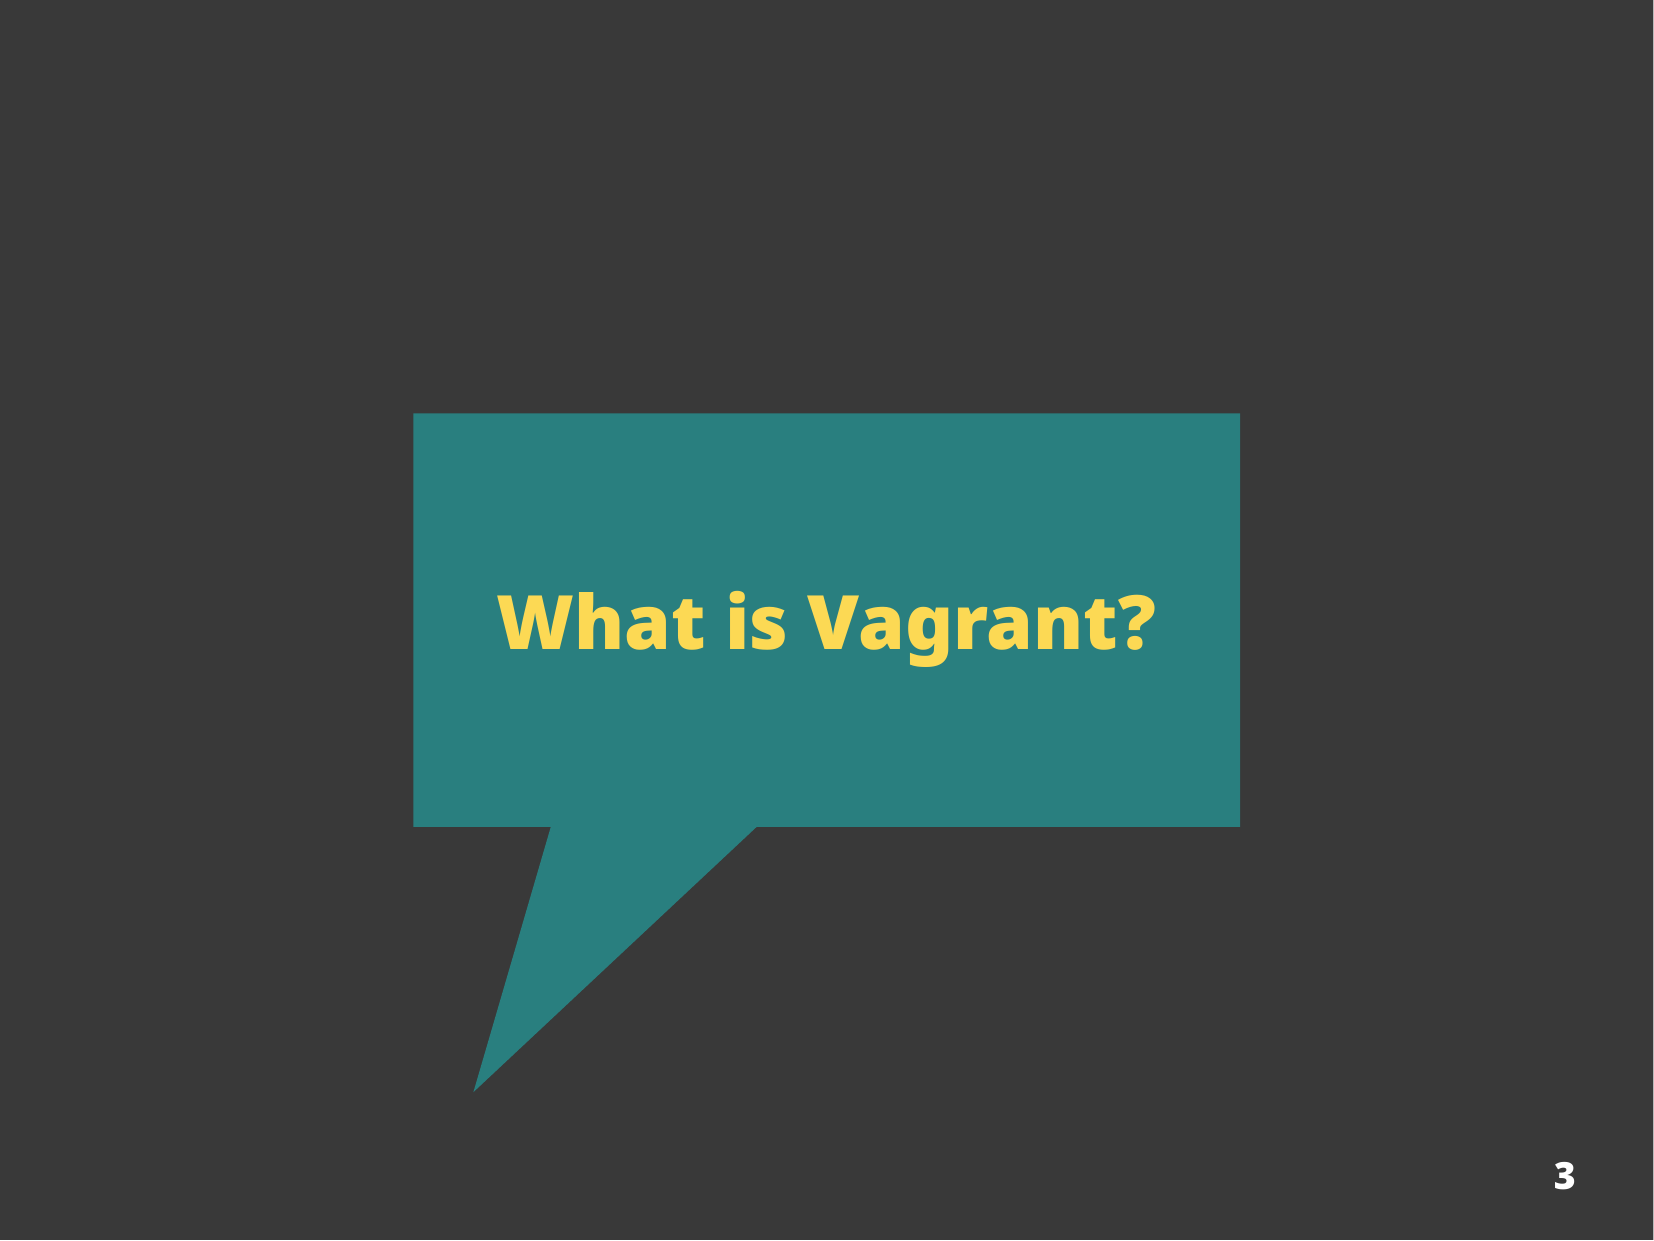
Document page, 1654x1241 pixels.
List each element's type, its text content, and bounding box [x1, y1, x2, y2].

title What is Vagrant? [442, 442, 1211, 798]
